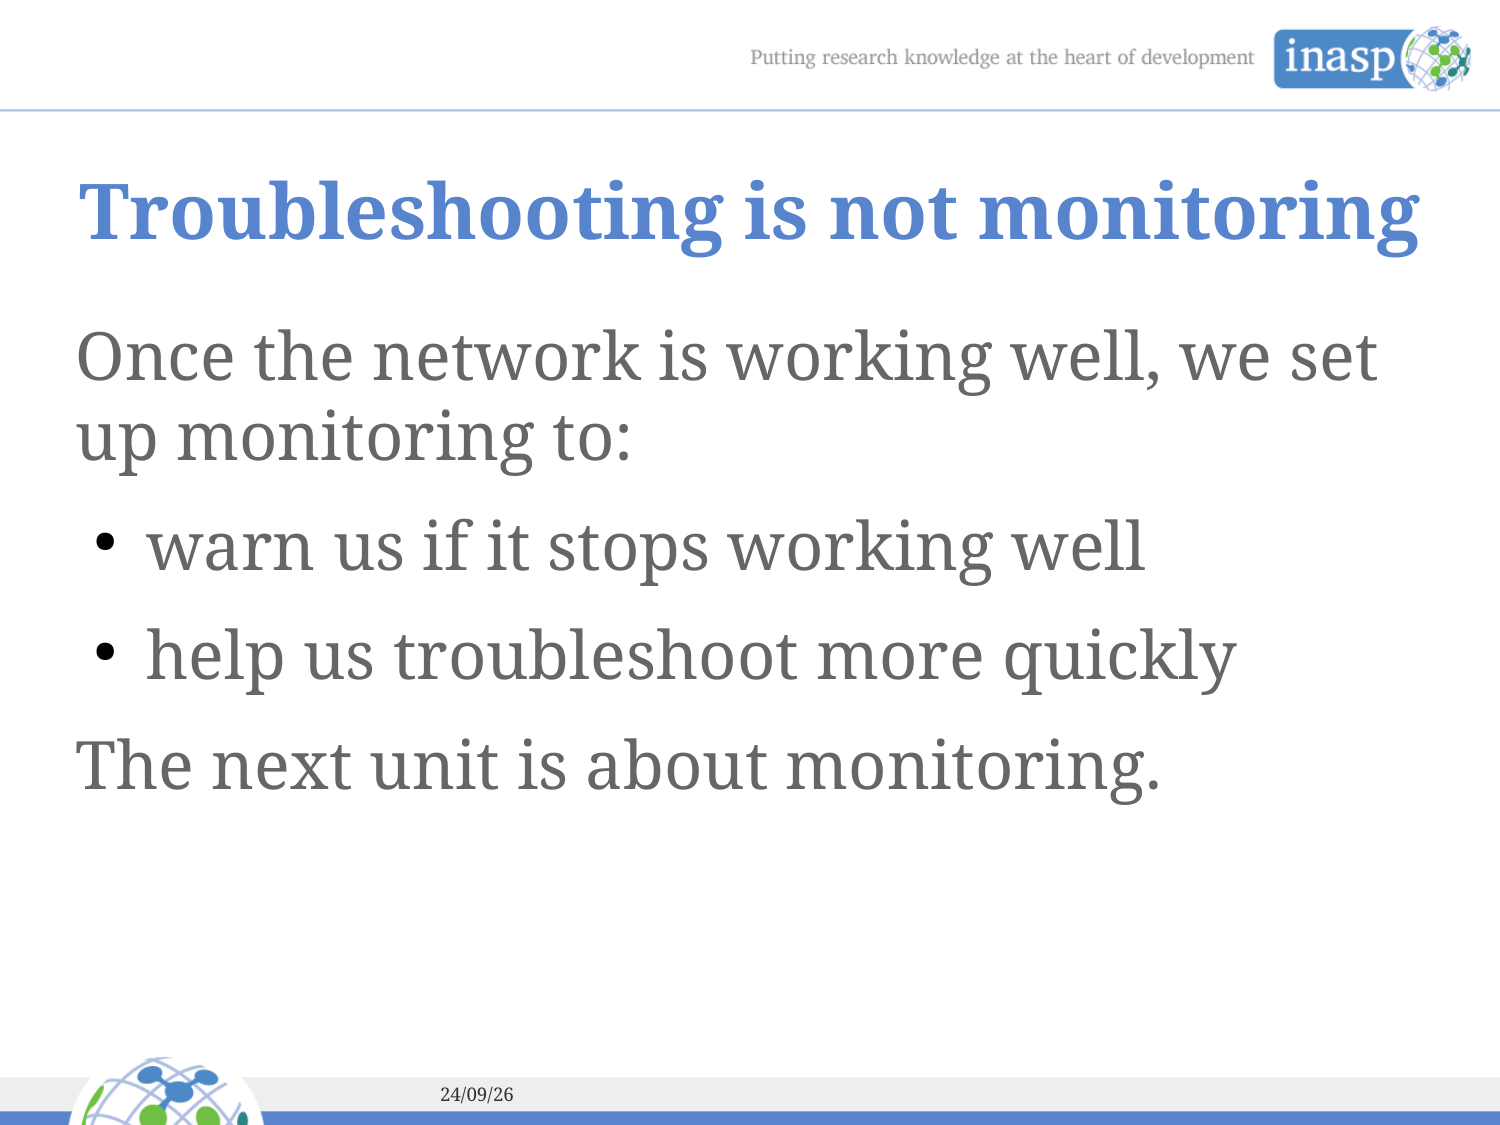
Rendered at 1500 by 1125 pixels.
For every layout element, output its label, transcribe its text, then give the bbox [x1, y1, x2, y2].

picture [0, 0, 1500, 1125]
title Troubleshooting is not monitoring [75, 129, 1426, 313]
list Once the network is working well, we set up monitoring to: warn us if it stops working well help us troubleshoot more quickly The next unit is about monitoring. [75, 313, 1426, 967]
